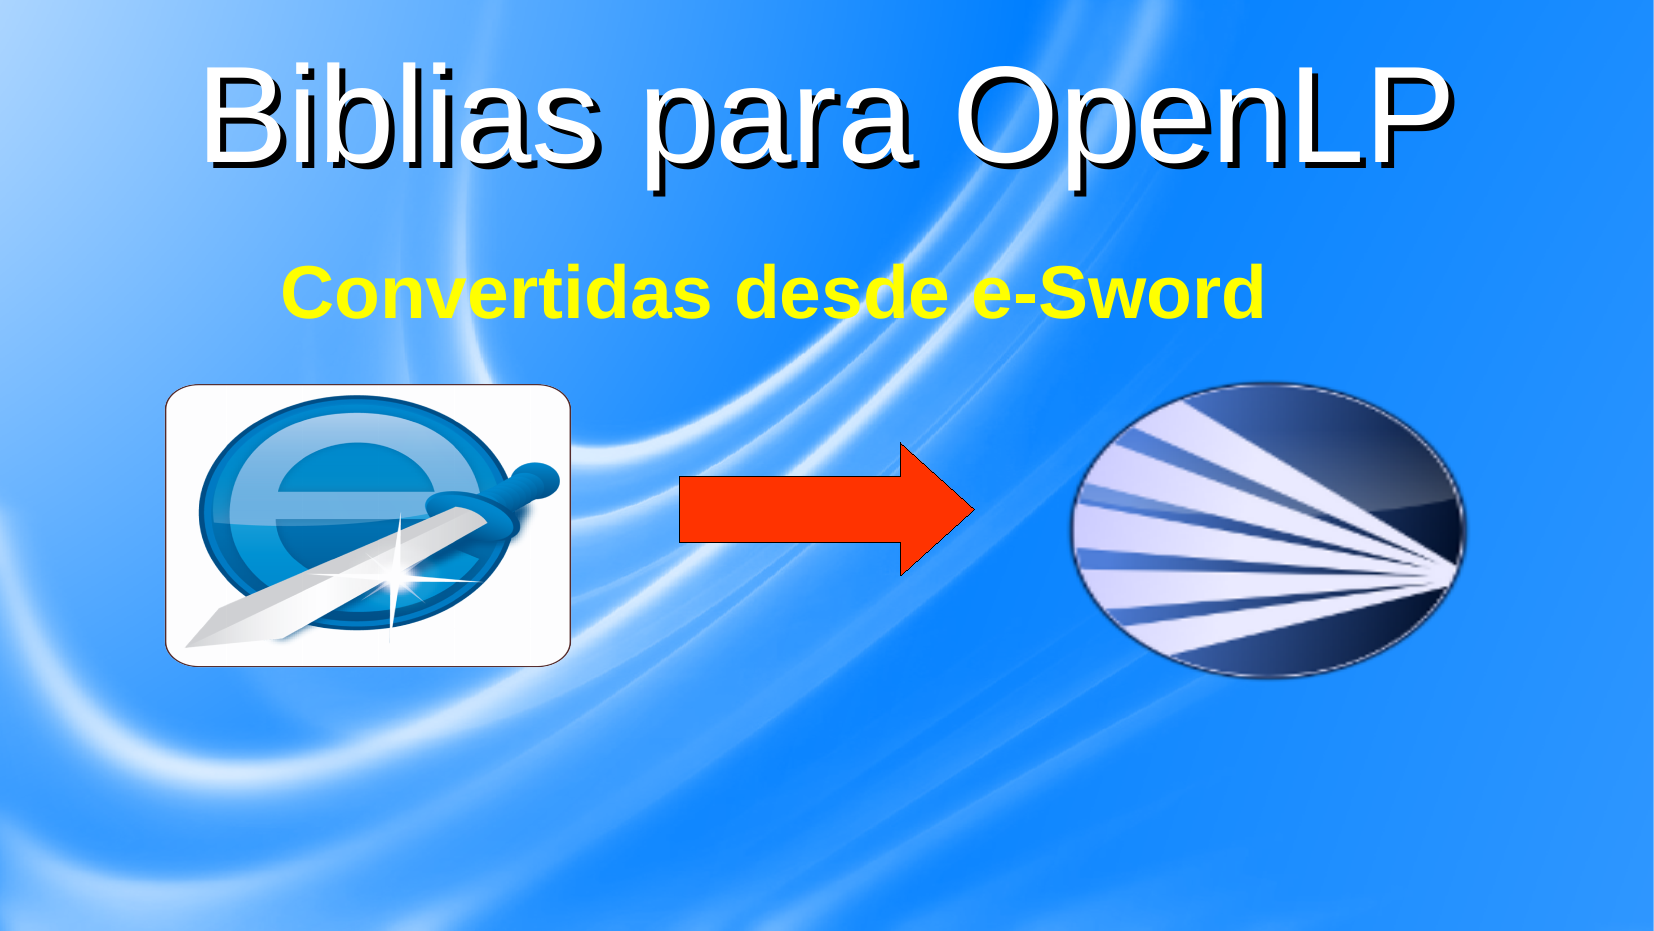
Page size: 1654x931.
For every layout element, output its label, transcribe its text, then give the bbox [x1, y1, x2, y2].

text_box Convertidas desde e-Sword [265, 243, 1425, 343]
title Biblias para OpenLP [82, 37, 1571, 193]
picture [0, 0, 1654, 931]
text_box [679, 442, 975, 576]
